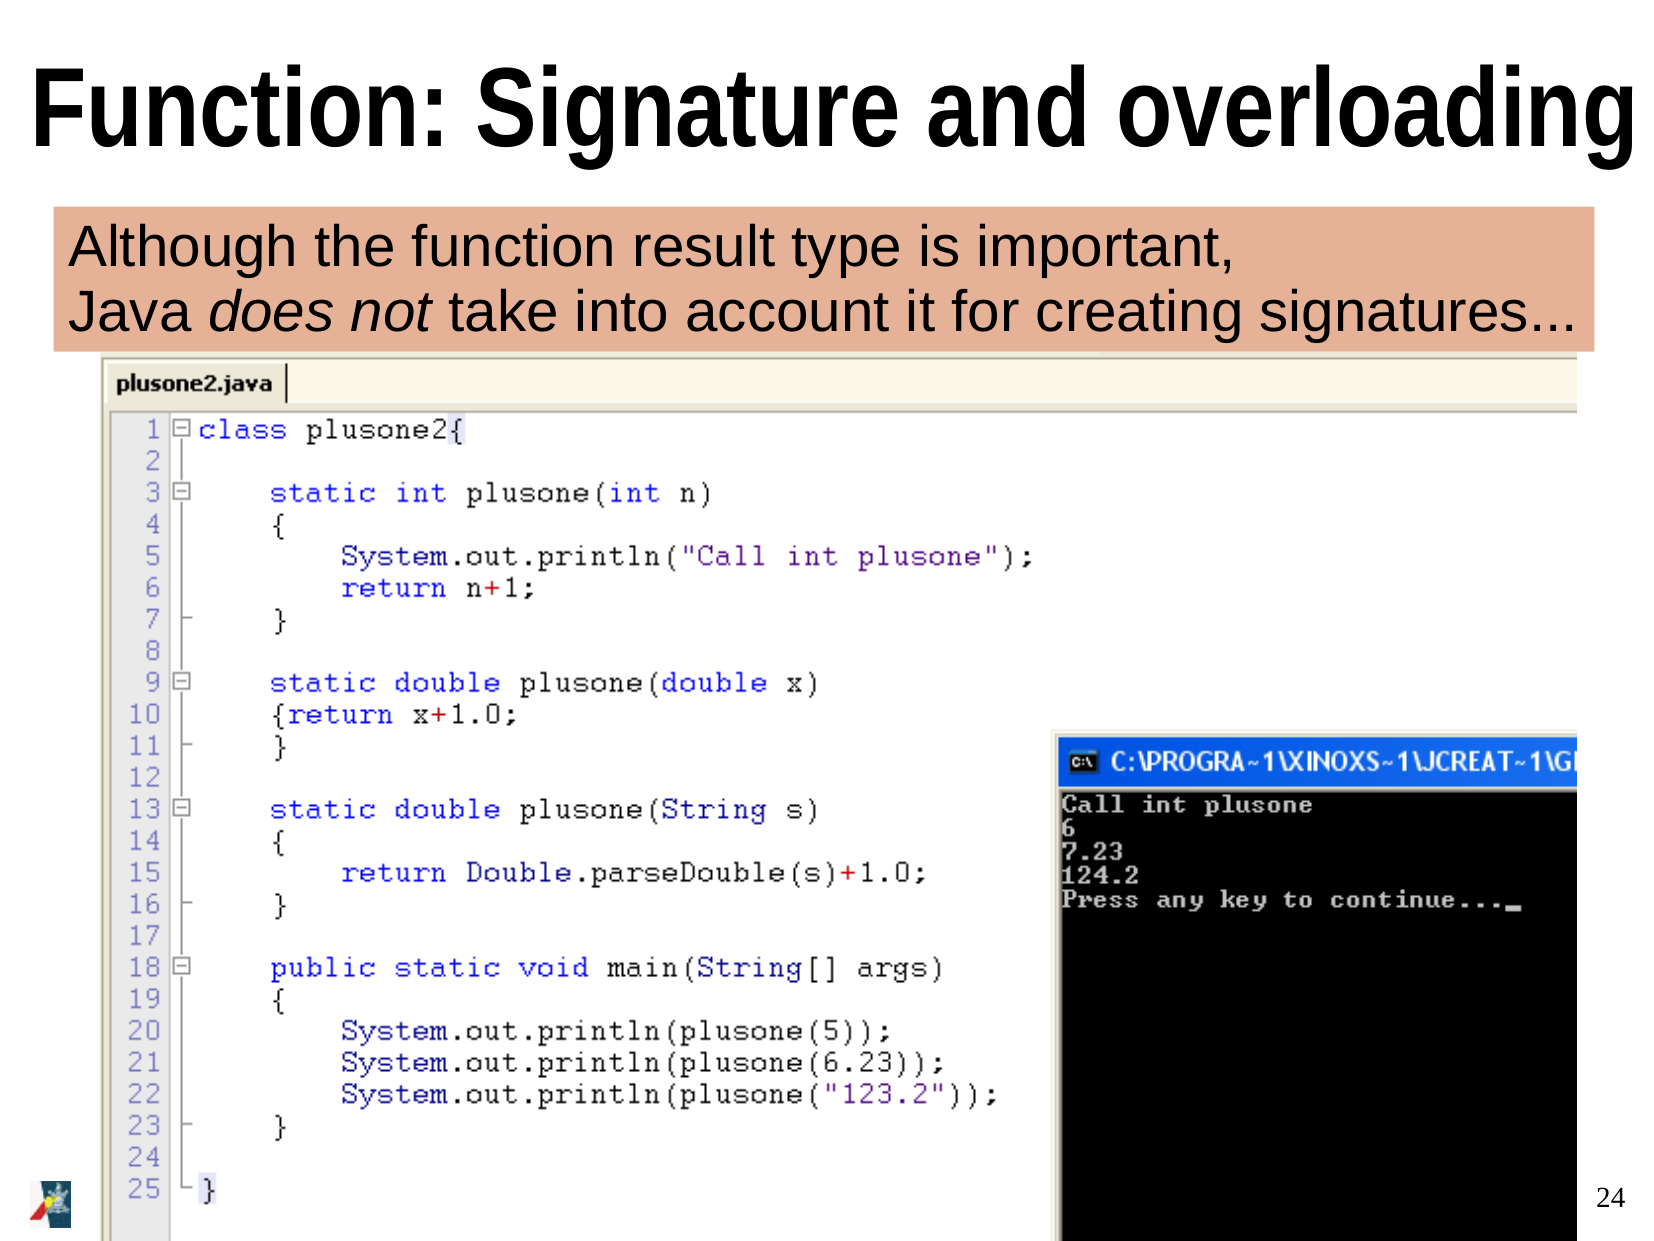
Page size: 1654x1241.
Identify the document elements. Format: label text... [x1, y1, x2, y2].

text_box Although the function result type is important, Java does not take into account it for creating signatures... [53, 206, 1595, 352]
text_box Function: Signature and overloading [15, 33, 1654, 178]
picture [29, 1181, 71, 1228]
picture [100, 352, 1577, 1241]
